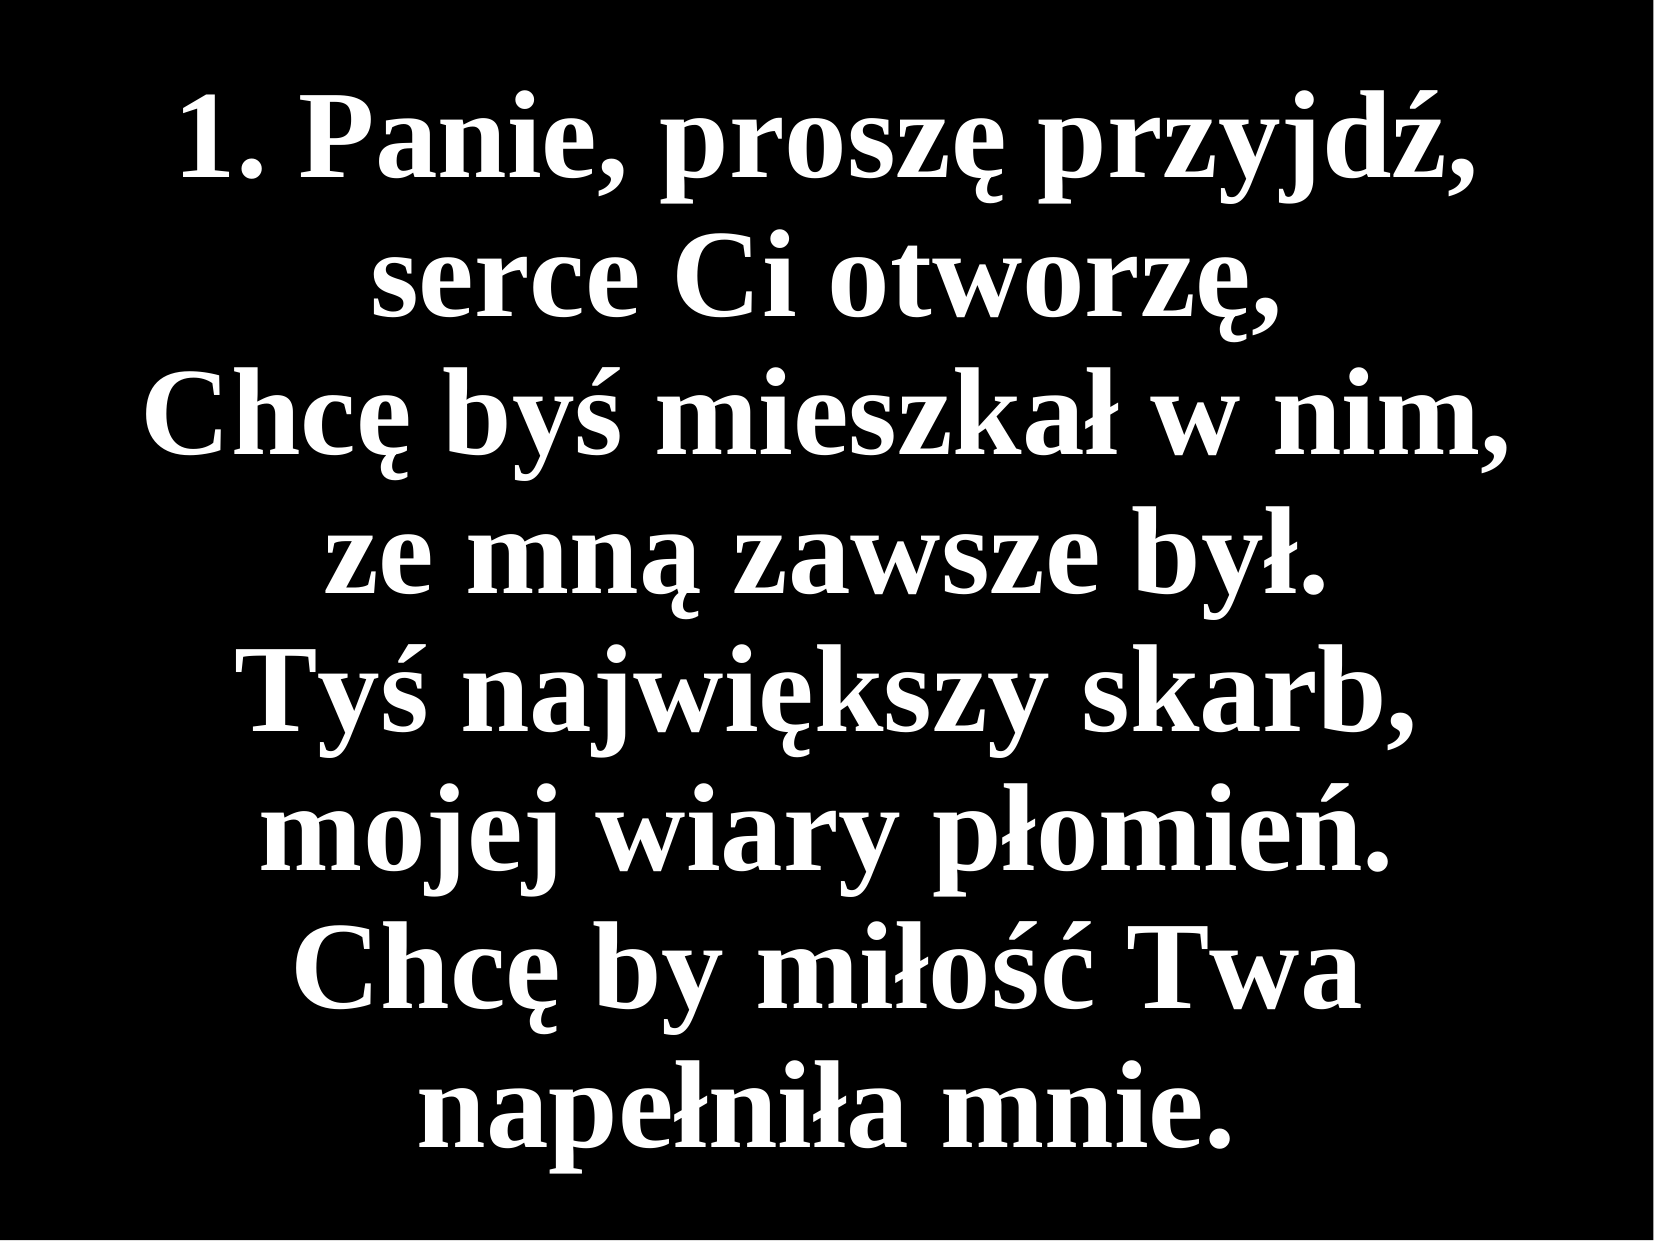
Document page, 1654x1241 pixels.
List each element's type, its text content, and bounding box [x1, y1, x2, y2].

title 1. Panie, proszę przyjdź, serce Ci otworzę, Chcę byś mieszkał w nim, ze mną zawsze był. Tyś największy skarb, mojej wiary płomień. Chcę by miłość Twa napełniła mnie. [0, 0, 1654, 1241]
